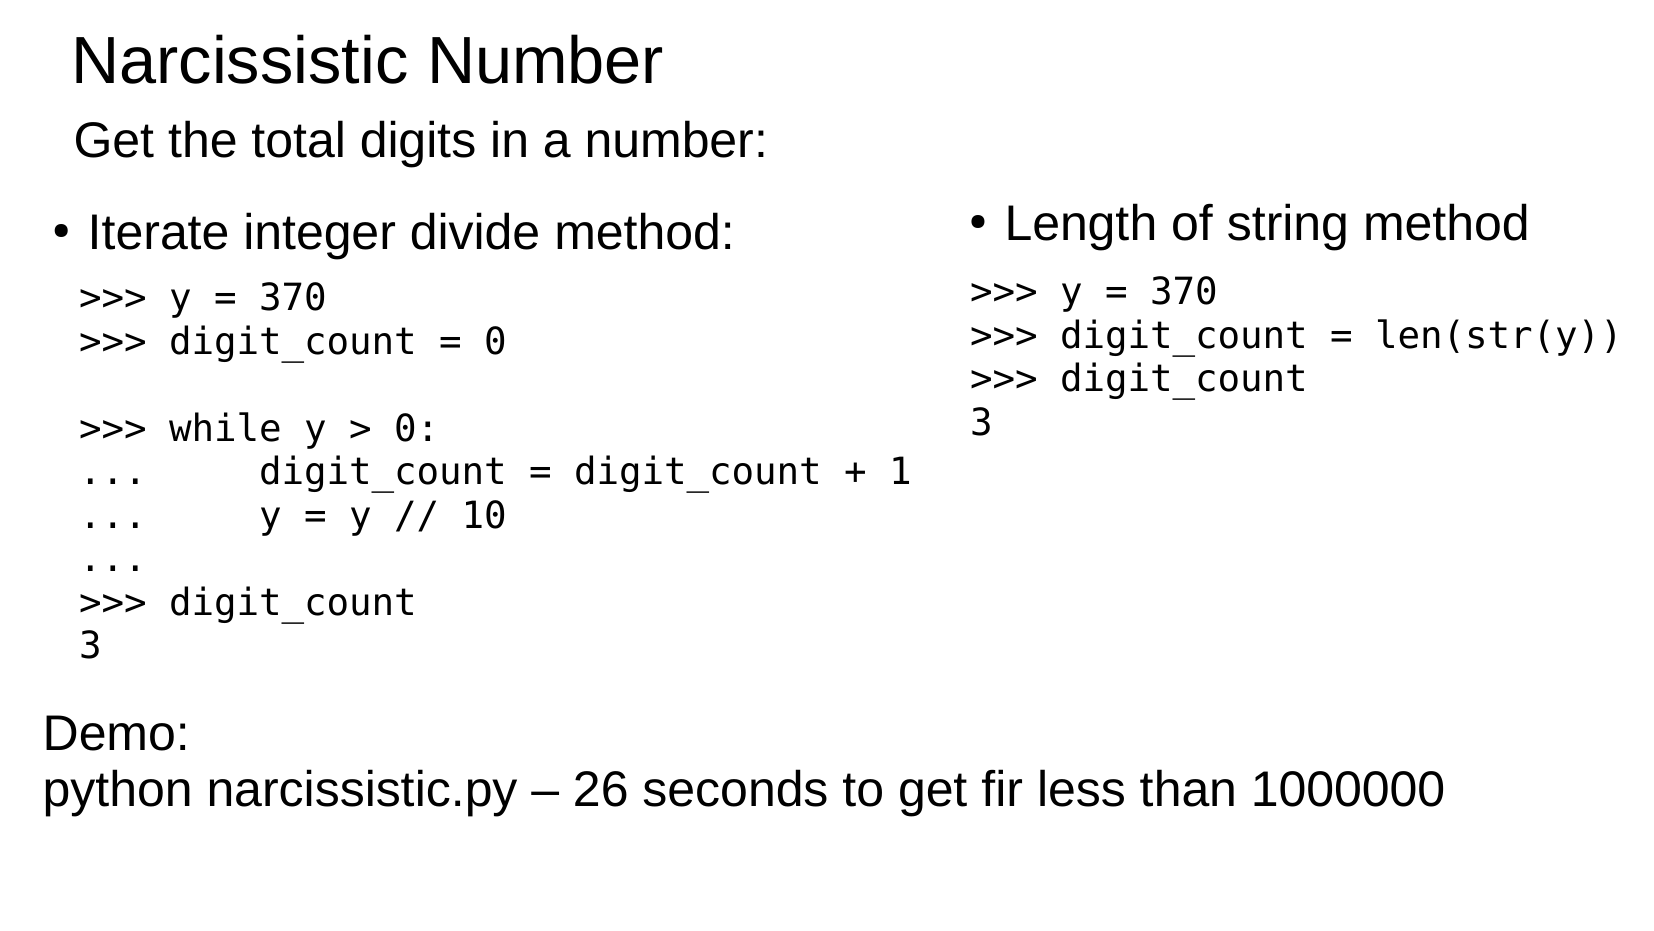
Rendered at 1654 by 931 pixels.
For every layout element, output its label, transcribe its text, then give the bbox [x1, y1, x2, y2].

title Narcissistic Number [71, 22, 1560, 98]
text_box >>> y = 370 >>> digit_count = len(str(y)) >>> digit_count 3 [955, 262, 1654, 496]
text_box >>> y = 370 >>> digit_count = 0 >>> while y > 0: ... digit_count = digit_count + 1 ... y = y // 10 ... >>> digit_count 3 [64, 268, 1002, 676]
text_box Length of string method [969, 194, 1640, 260]
text_box Demo: python narcissistic.py – 26 seconds to get fir less than 1000000 [42, 705, 1531, 902]
subtitle Get the total digits in a number: [73, 112, 1562, 186]
text_box Iterate integer divide method: [52, 203, 812, 269]
